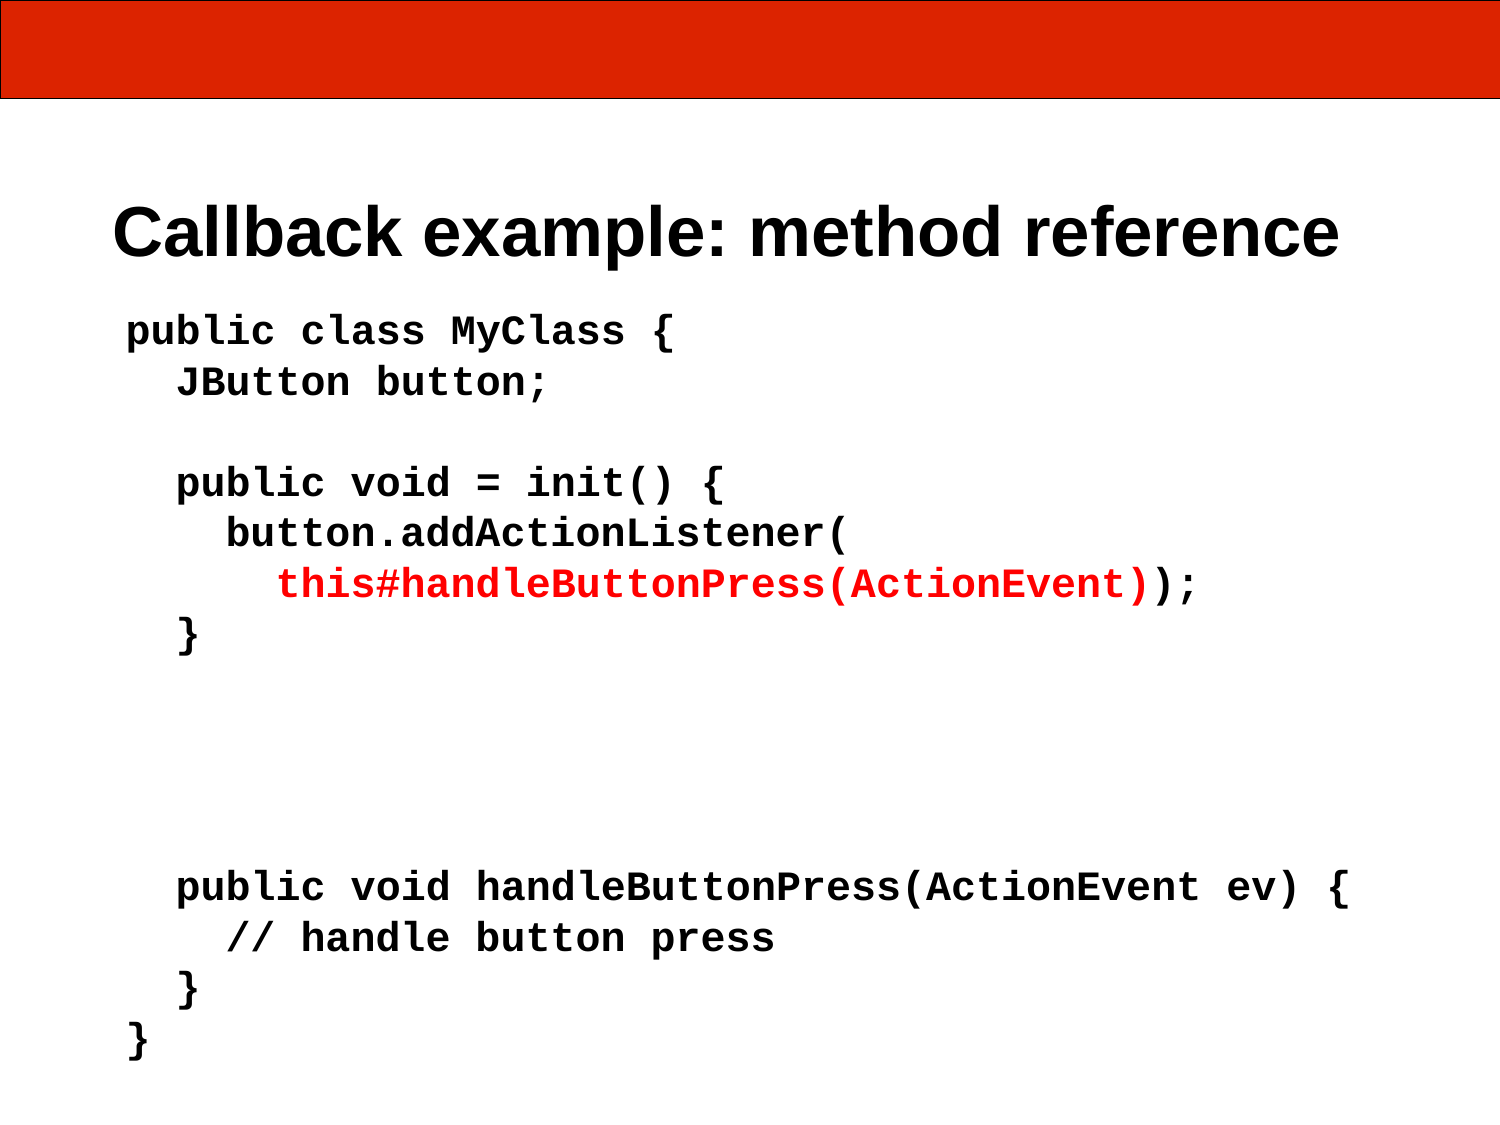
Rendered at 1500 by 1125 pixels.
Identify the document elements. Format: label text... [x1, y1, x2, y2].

title Callback example: method reference [112, 119, 1417, 271]
text_box public class MyClass { JButton button; public void = init() { button.addActionListener( this#handleButtonPress(ActionEvent)); } public void handleButtonPress(ActionEvent ev) { // handle button press } } [125, 306, 1431, 1083]
